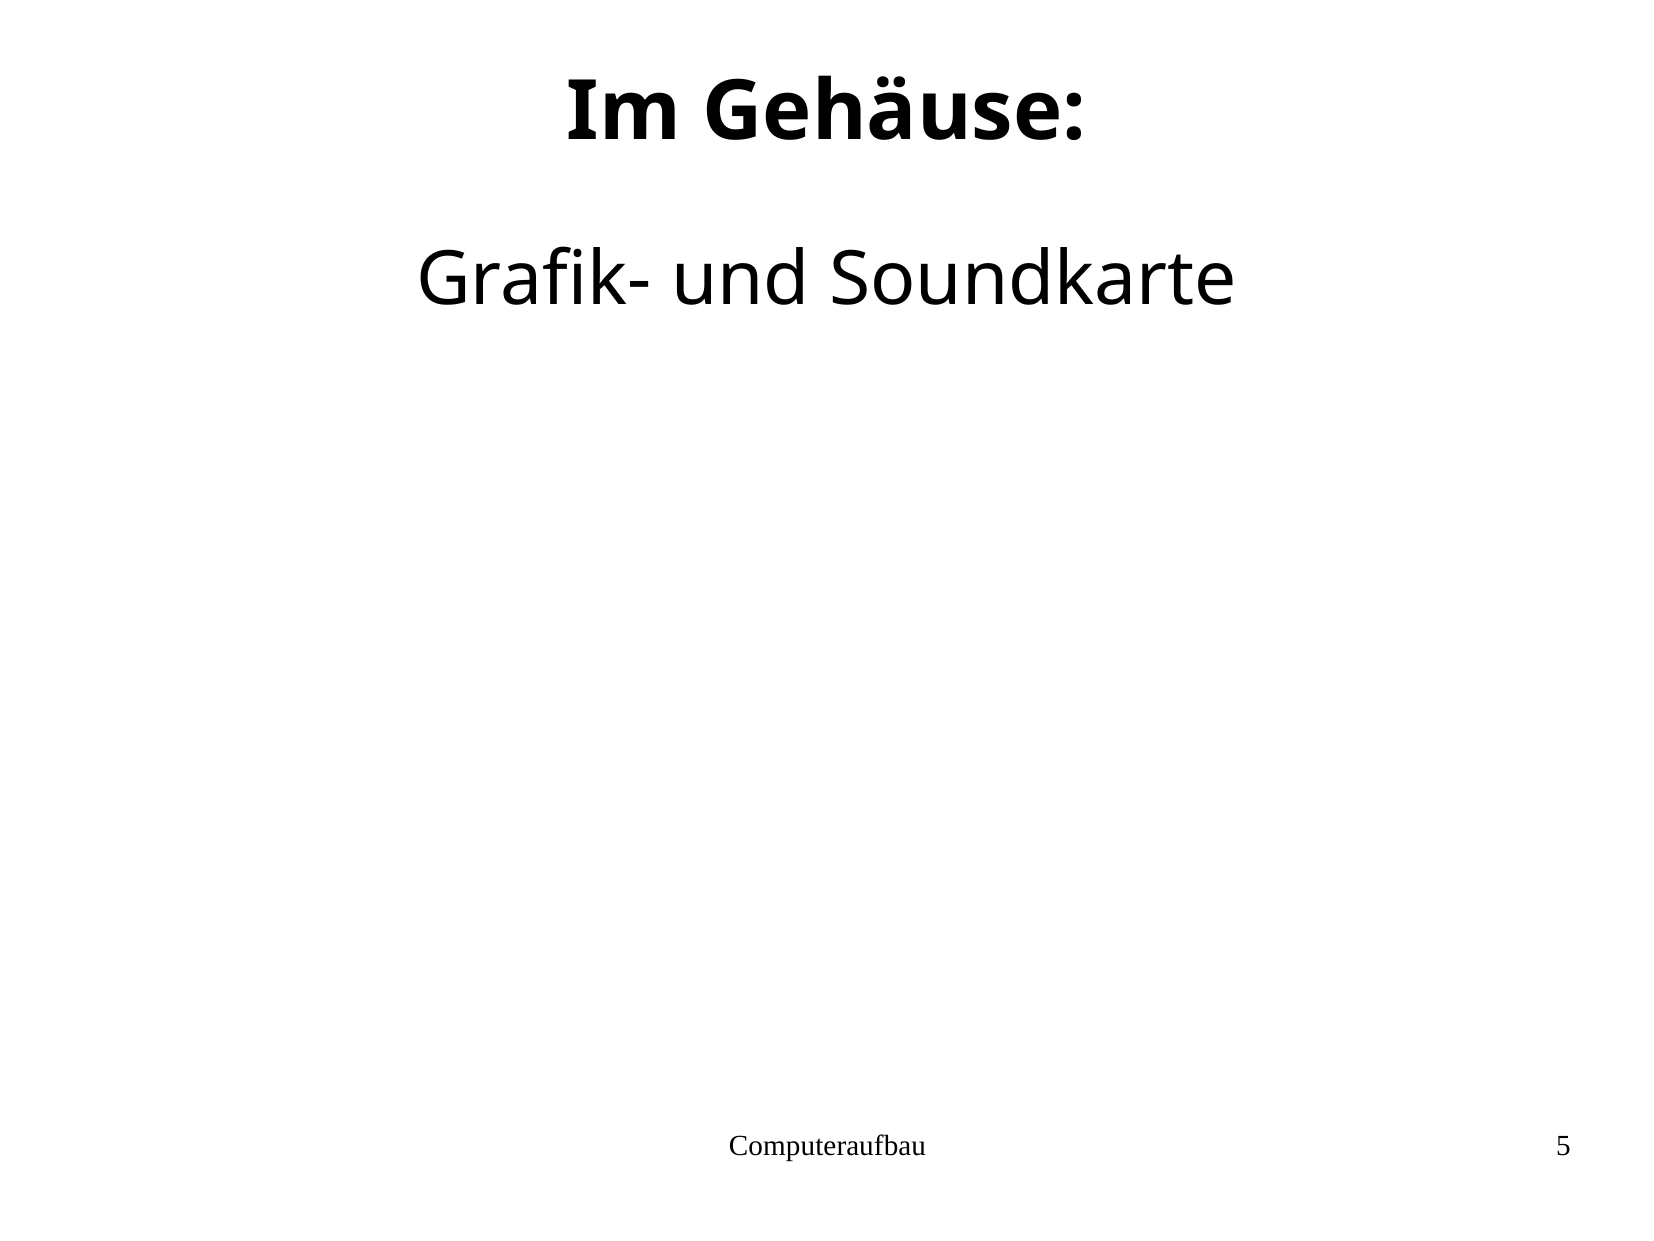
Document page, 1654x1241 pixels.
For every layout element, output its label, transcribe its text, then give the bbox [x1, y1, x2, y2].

list Grafik- und Soundkarte [82, 224, 1571, 1111]
title Im Gehäuse: [82, 49, 1571, 166]
